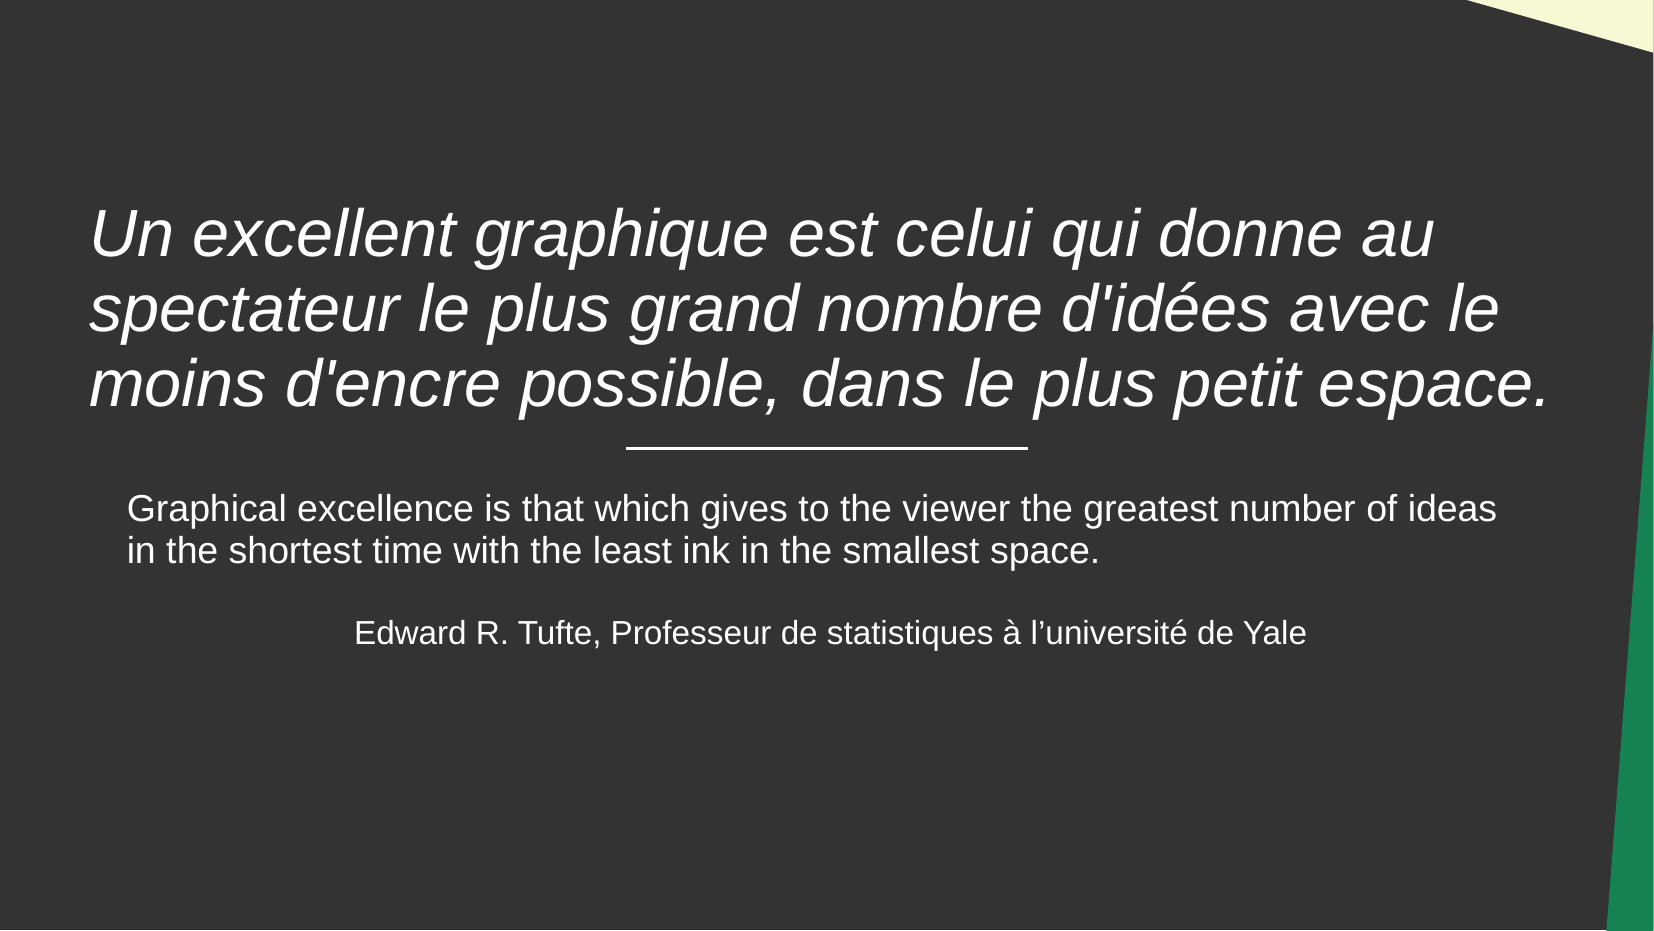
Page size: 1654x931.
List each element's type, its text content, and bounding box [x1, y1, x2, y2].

text_box [1466, 0, 1654, 53]
text_box Graphical excellence is that which gives to the viewer the greatest number of ideas in the shortest time with the least ink in the smallest space. [112, 479, 1542, 579]
text_box [1606, 315, 1654, 931]
text_box Un excellent graphique est celui qui donne au spectateur le plus grand nombre d'idées avec le moins d'encre possible, dans le plus petit espace. [74, 188, 1580, 429]
title Edward R. Tufte, Professeur de statistiques à l’université de Yale [31, 614, 1622, 652]
